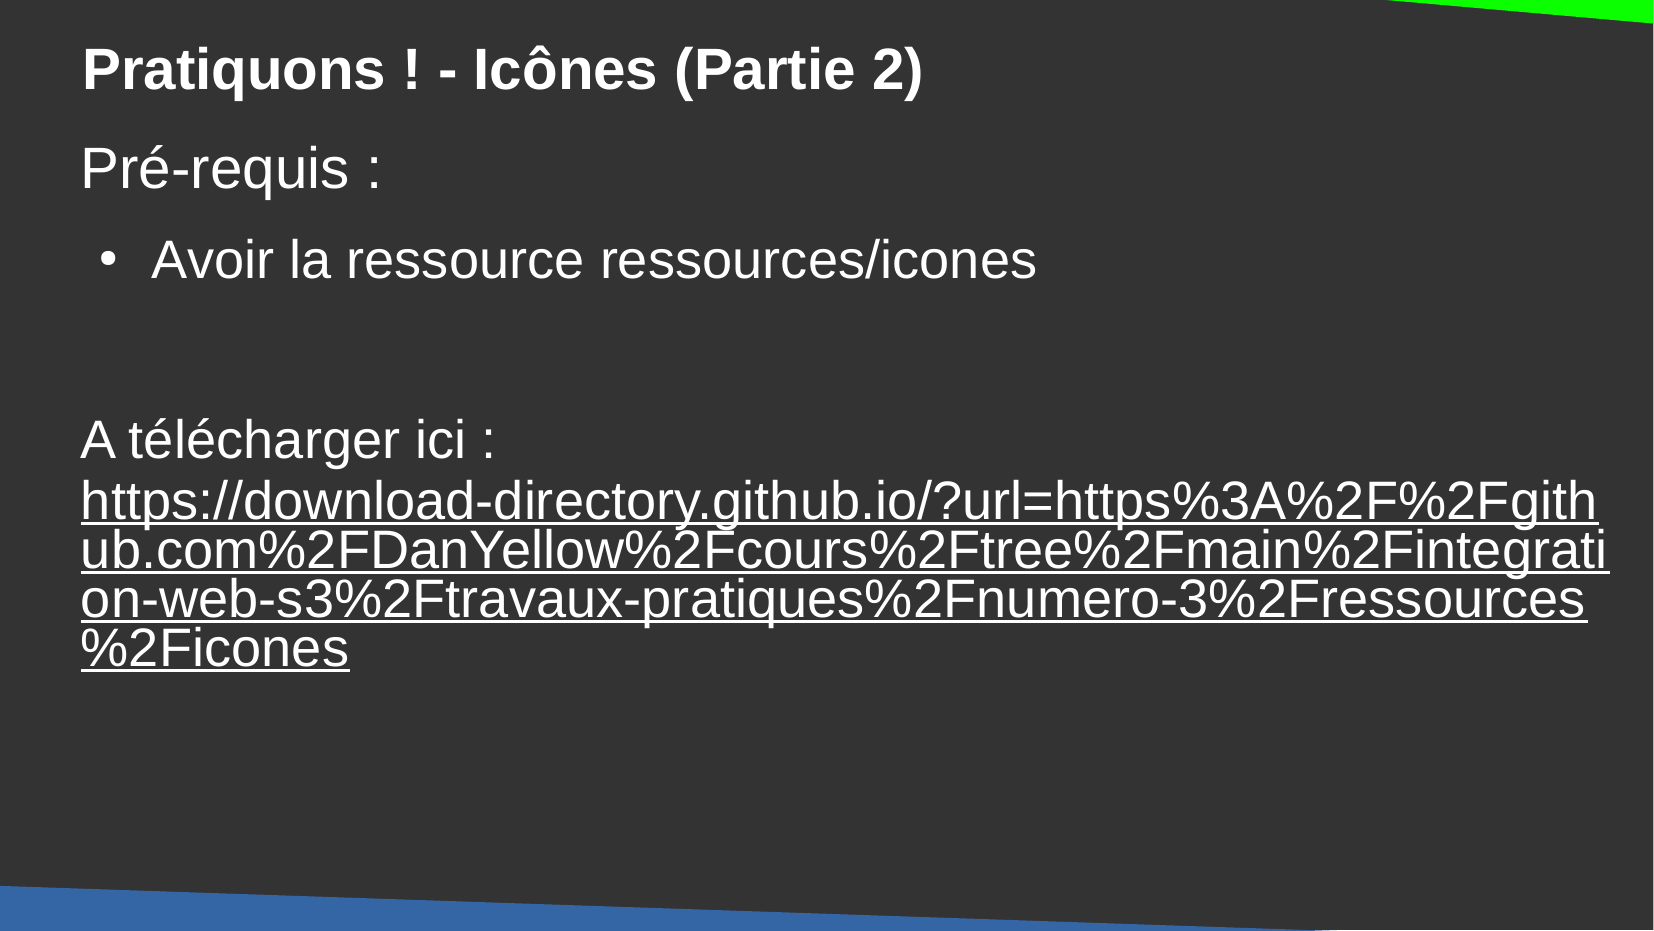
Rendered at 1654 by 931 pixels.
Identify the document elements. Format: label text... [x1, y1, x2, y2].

text_box [1386, 0, 1654, 24]
text_box [0, 885, 1337, 931]
list Pré-requis : Avoir la ressource ressources/icones A télécharger ici : https://download-directory.github.io/?url=https%3A%2F%2Fgithub.com%2FDanYellow%2Fcours%2Ftree%2Fmain%2Fintegration-web-s3%2Ftravaux-pratiques%2Fnumero-3%2Fressources%2Ficones [80, 135, 1620, 721]
title Pratiquons ! - Icônes (Partie 2) [82, 37, 1571, 114]
